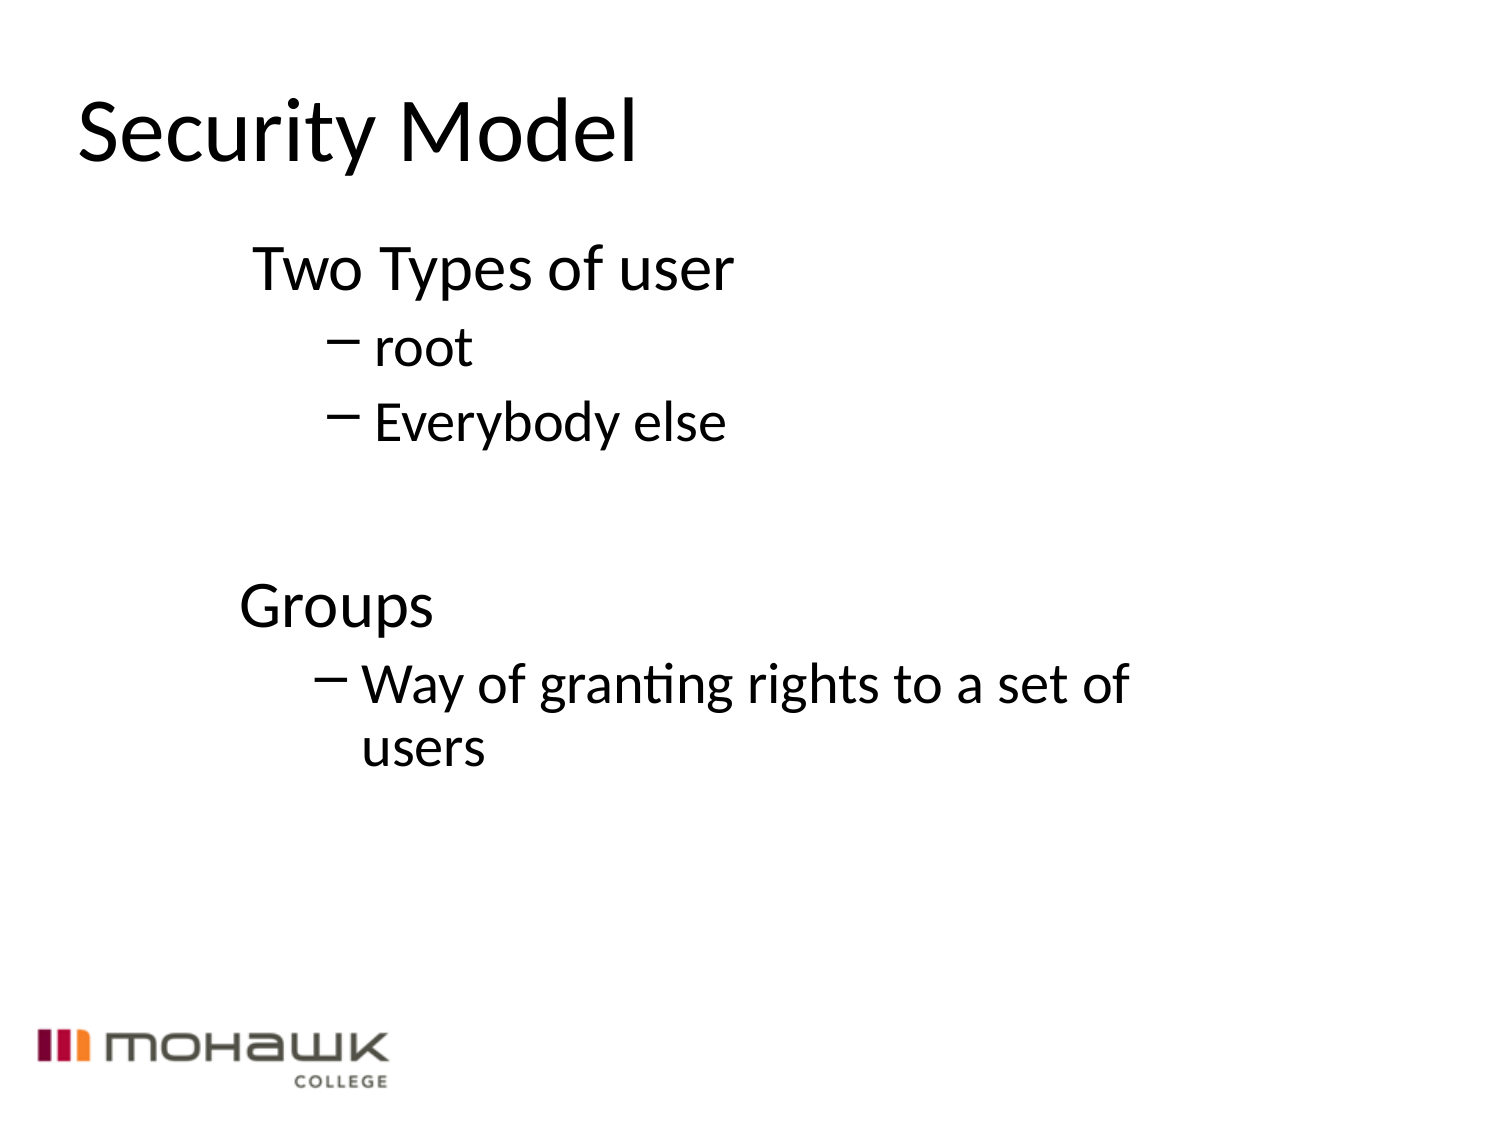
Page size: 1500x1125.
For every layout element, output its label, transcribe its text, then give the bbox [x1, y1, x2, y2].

text_box Groups Way of granting rights to a set of users [224, 562, 1200, 863]
picture [5, 1000, 422, 1118]
title Security Model [62, 62, 1413, 250]
list Two Types of user root Everybody else [237, 224, 1213, 525]
